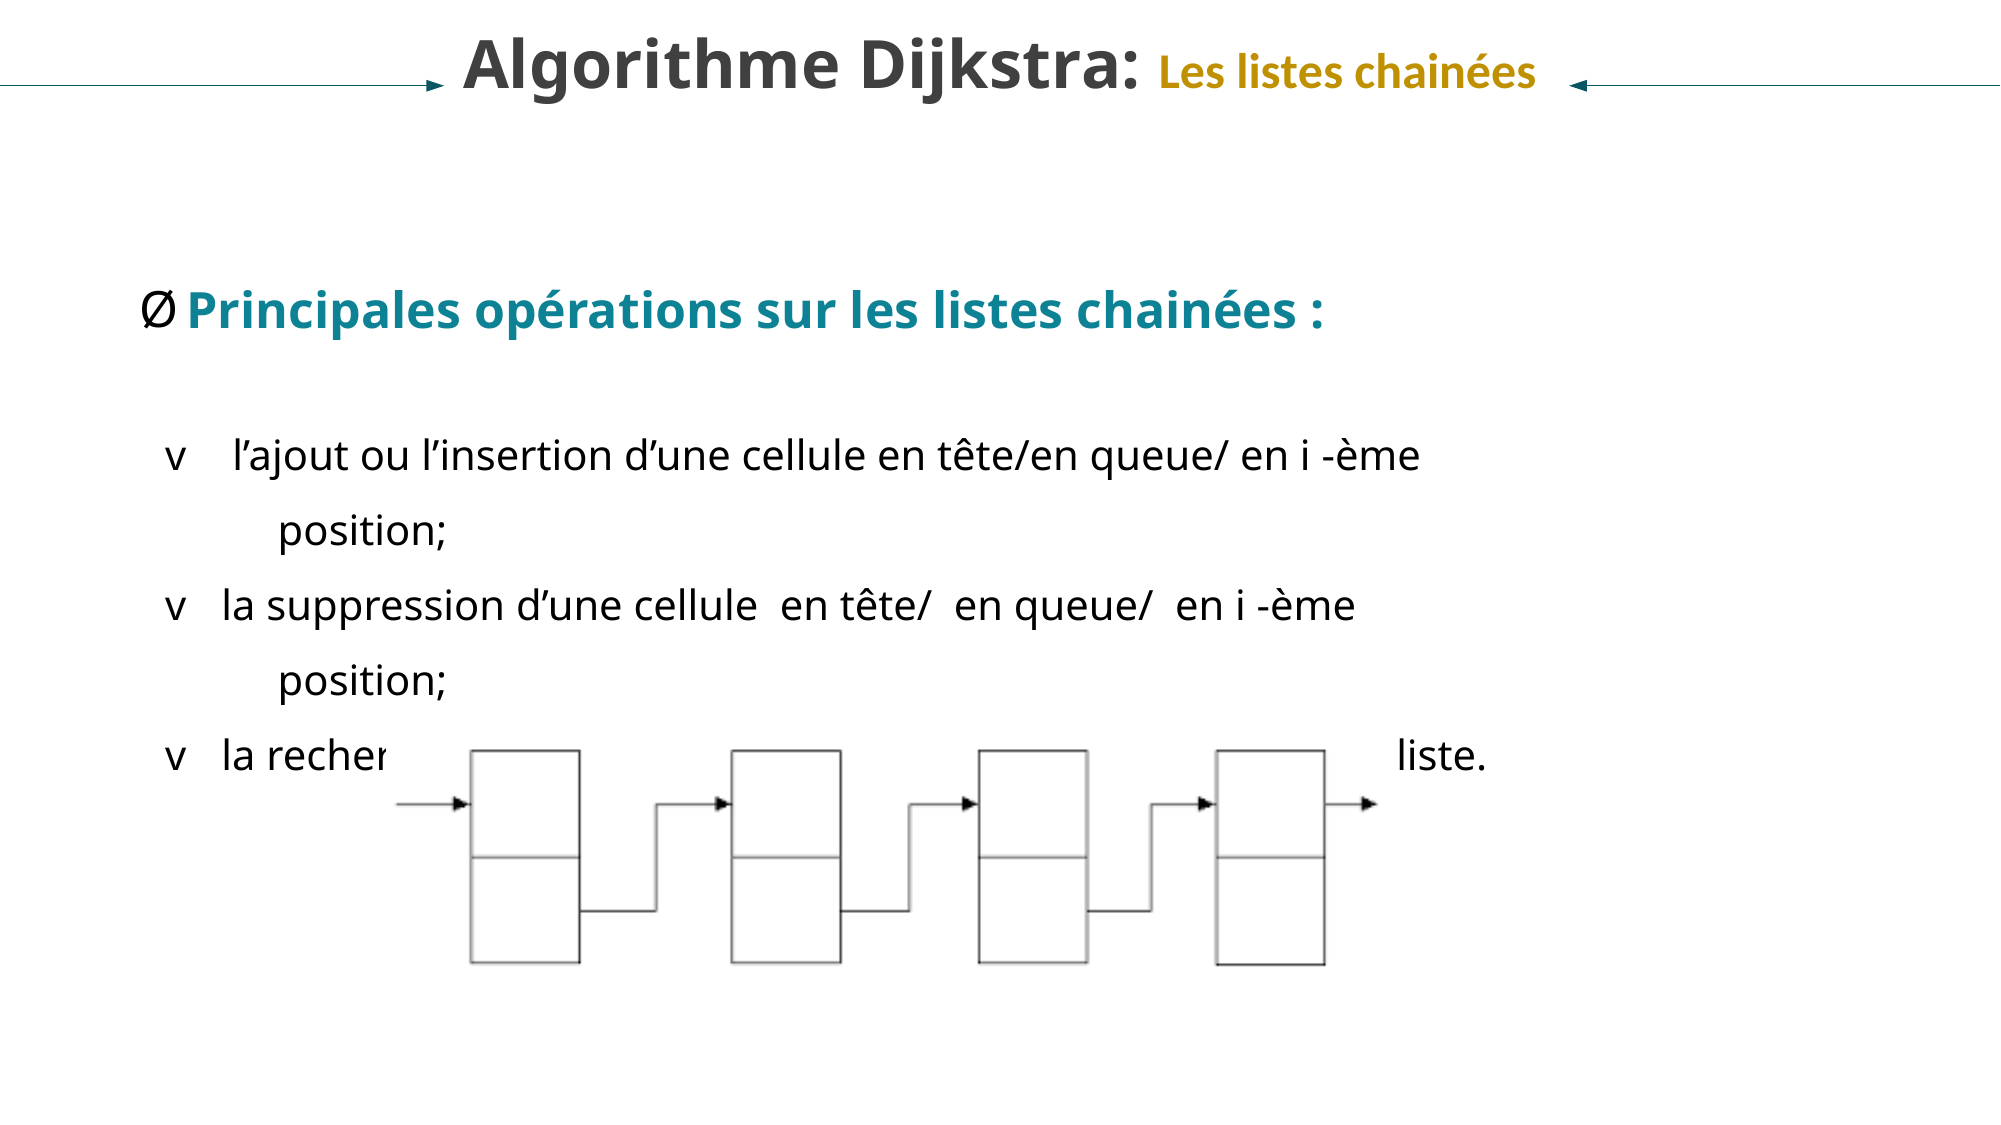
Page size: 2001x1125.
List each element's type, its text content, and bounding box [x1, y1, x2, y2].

picture [386, 728, 1392, 982]
text_box Principales opérations sur les listes chainées : [124, 270, 1570, 347]
text_box l’ajout ou l’insertion d’une cellule en tête/en queue/ en i -ème position; la suppression d’une cellule en tête/ en queue/ en i -ème position; la recherche d’une donnée;  L’affichage des éléments de la liste. [150, 396, 1544, 630]
text_box Algorithme Dijkstra: Les listes chainées [37, 31, 1963, 104]
